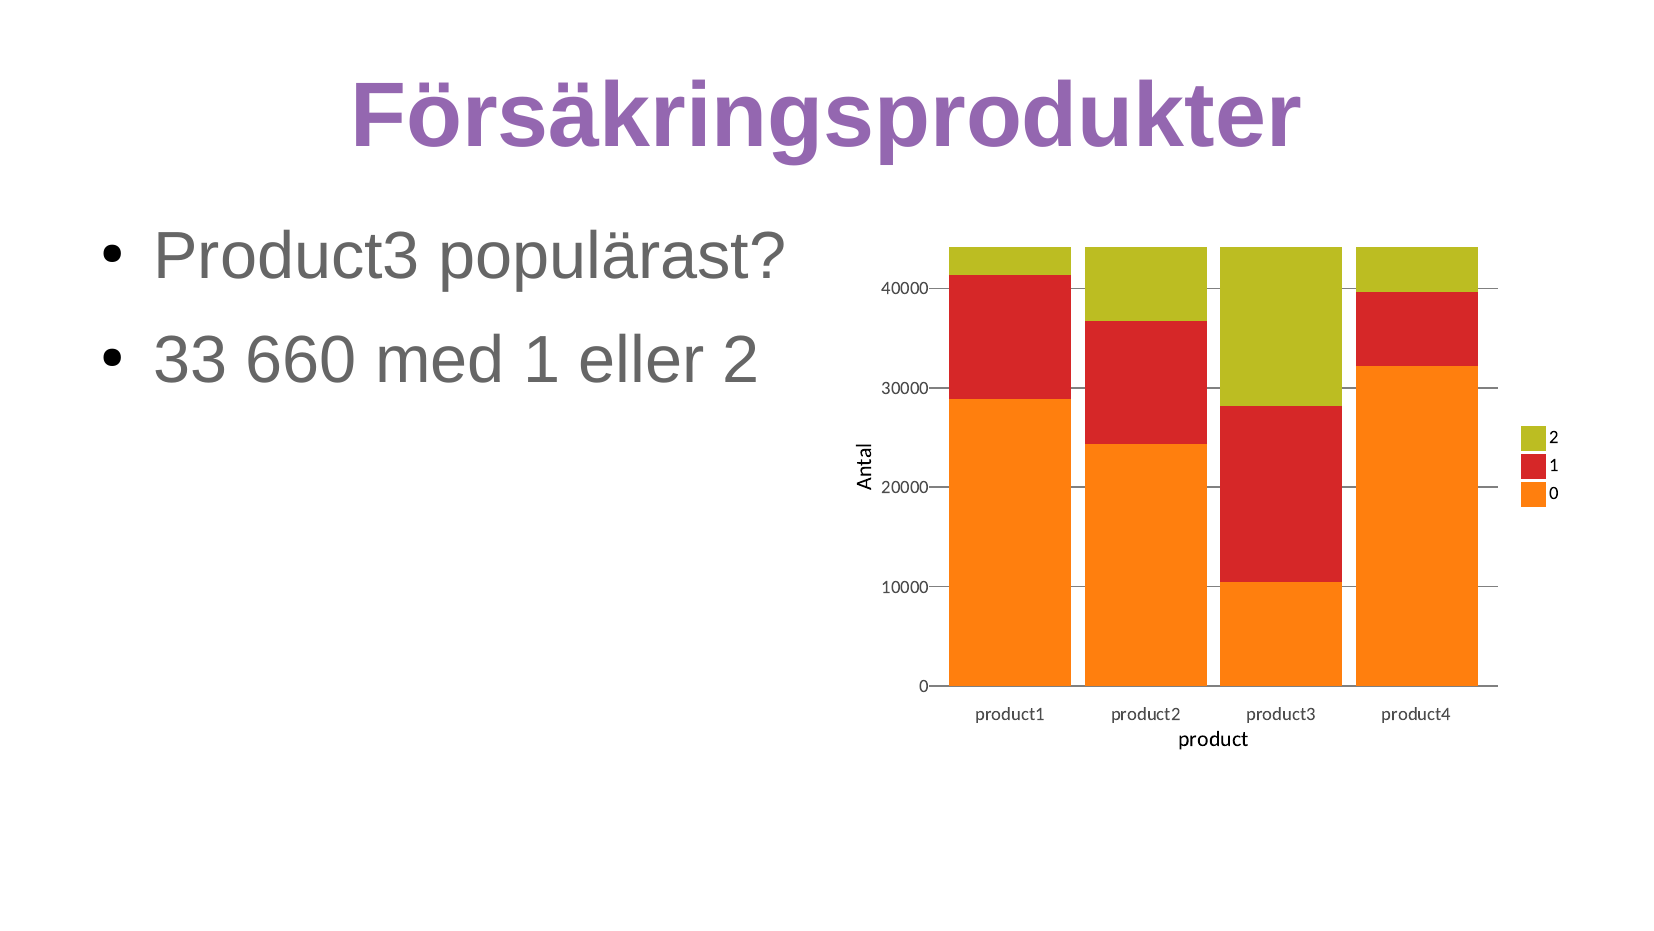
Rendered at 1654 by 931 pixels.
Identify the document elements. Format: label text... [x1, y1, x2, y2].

title Försäkringsprodukter [82, 37, 1571, 193]
list Product3 populärast? 33 660 med 1 eller 2 [82, 217, 809, 758]
picture [848, 217, 1568, 758]
